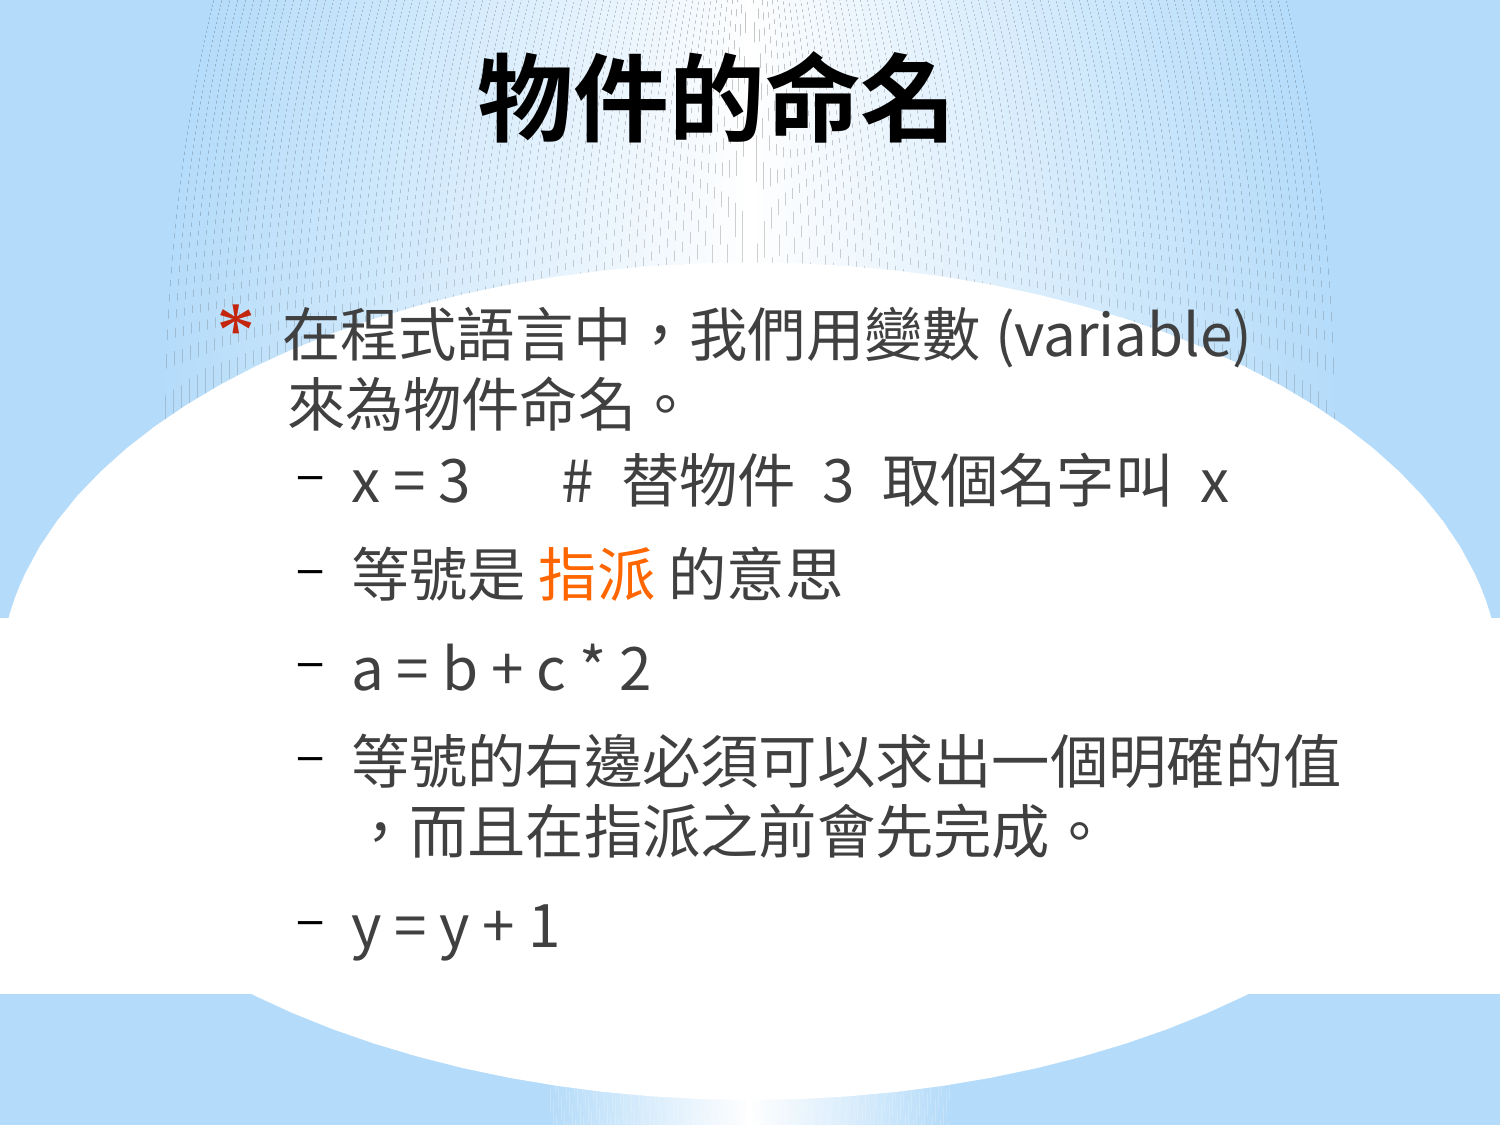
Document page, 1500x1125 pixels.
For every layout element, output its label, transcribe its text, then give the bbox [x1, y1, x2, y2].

title 物件的命名 [183, 30, 1252, 219]
list 在程式語言中，我們用變數(variable) 來為物件命名。 x = 3 # 替物件 3 取個名字叫 x 等號是 指派 的意思 a = b + c * 2 等號的右邊必須可以求出一個明確的值 ，而且在指派之前會先完成。 y = y + 1 [194, 290, 1400, 1047]
